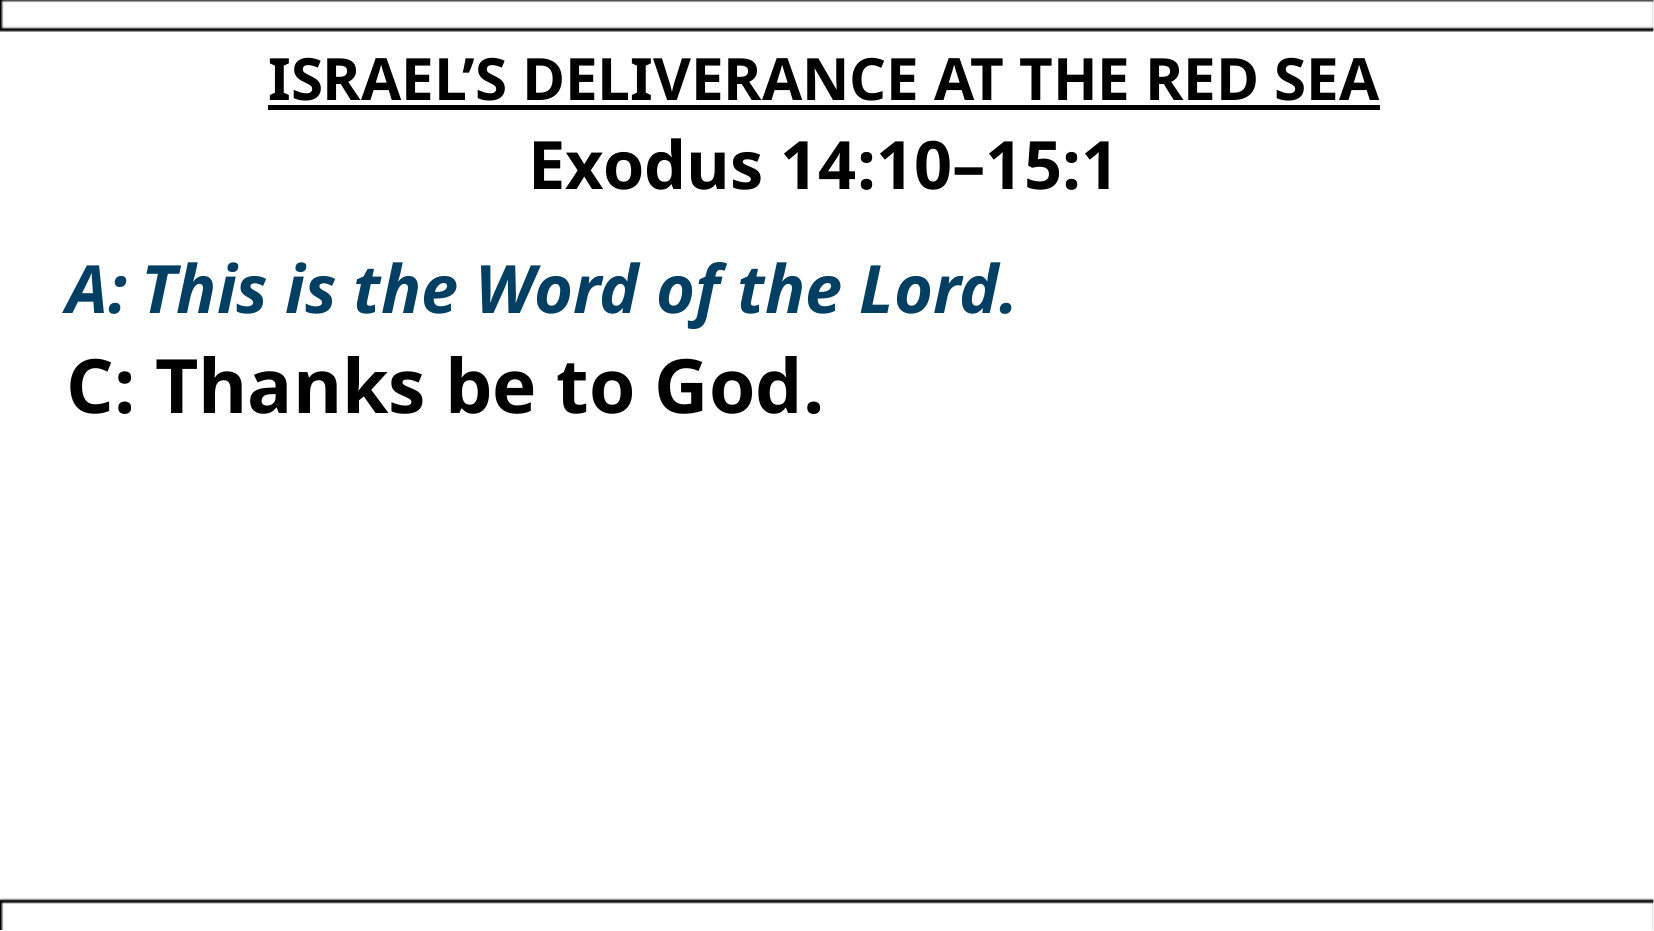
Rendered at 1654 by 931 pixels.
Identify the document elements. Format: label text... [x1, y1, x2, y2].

text_box ISRAEL’S DELIVERANCE AT THE RED SEA Exodus 14:10–15:1 A: This is the Word of the Lord. C: Thanks be to God. [51, 31, 1597, 434]
picture [0, 0, 1654, 930]
